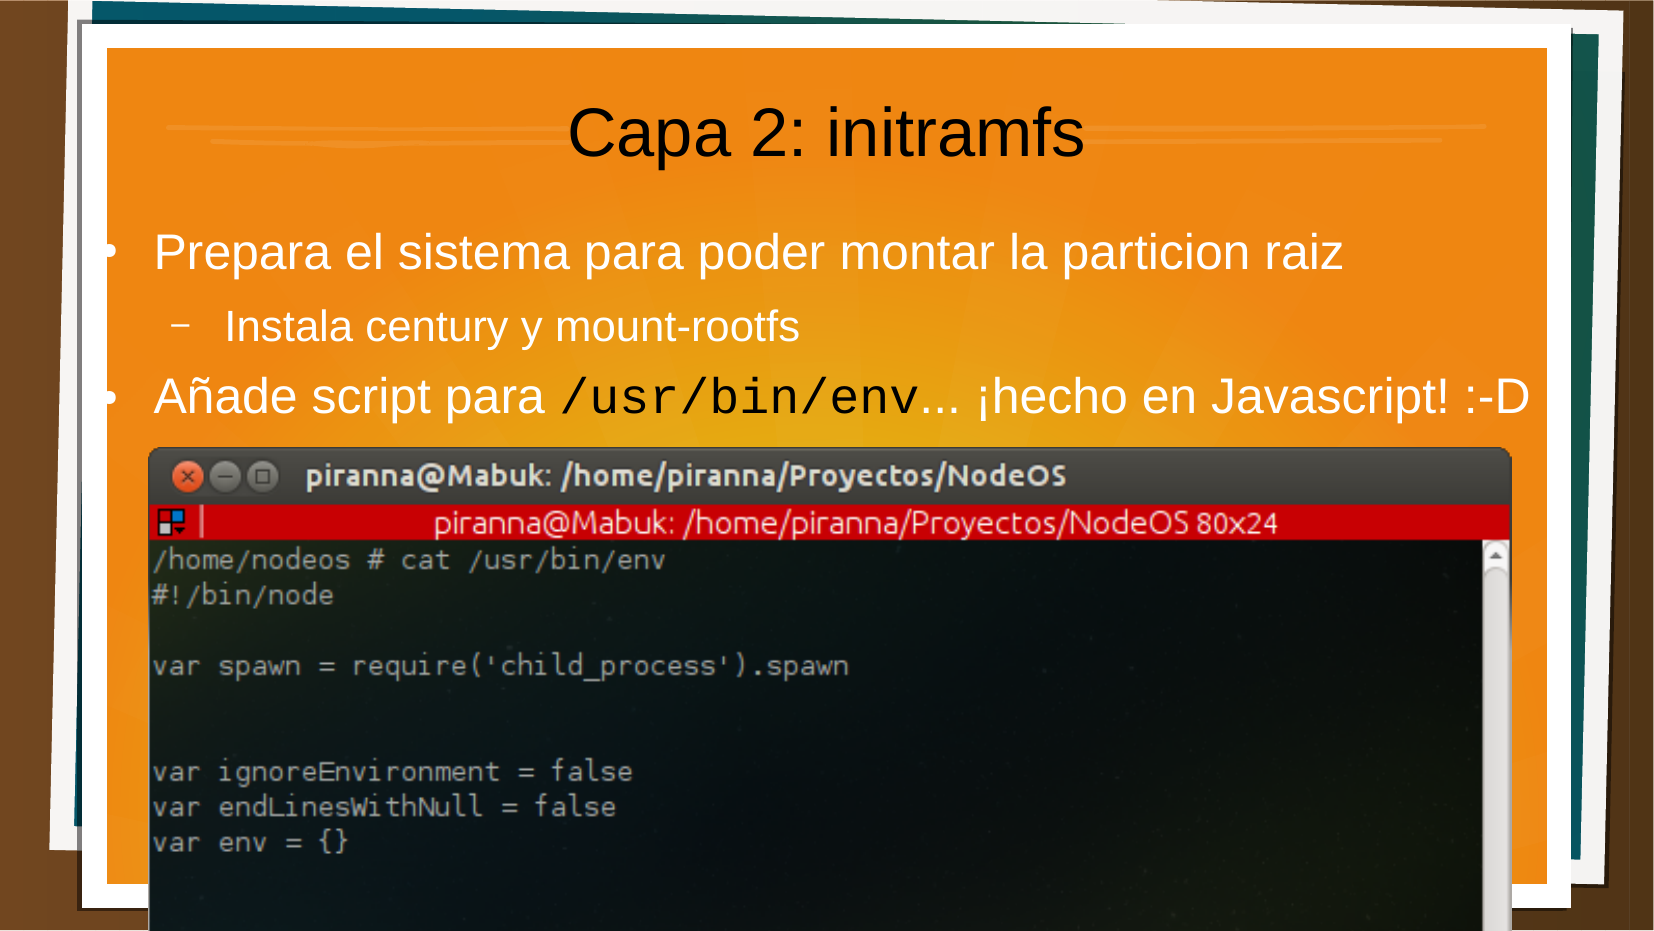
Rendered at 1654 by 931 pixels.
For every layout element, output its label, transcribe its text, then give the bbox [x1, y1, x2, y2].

list Prepara el sistema para poder montar la particion raiz Instala century y mount-rootfs Añade script para /usr/bin/env... ¡hecho en Javascript! :-D [82, 224, 1571, 931]
picture [148, 447, 1512, 931]
title Capa 2: initramfs [566, 59, 1087, 207]
